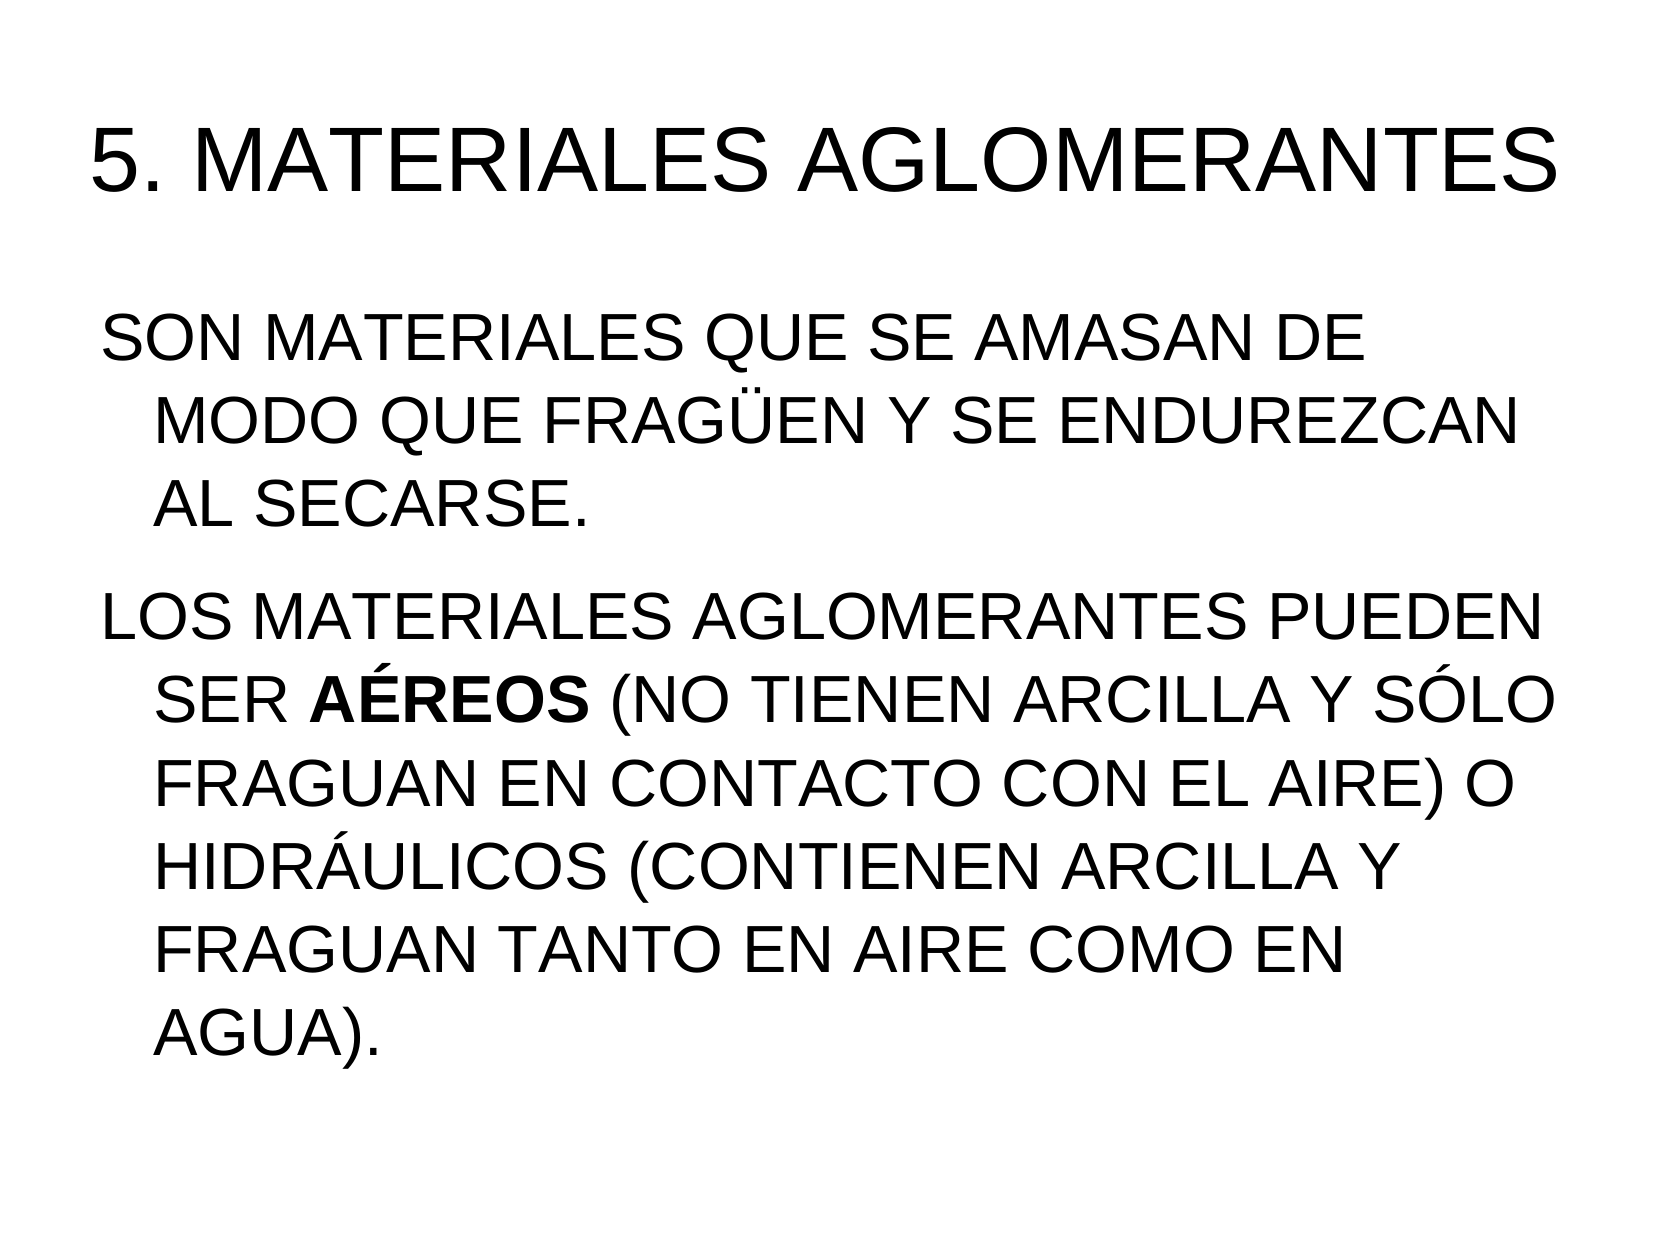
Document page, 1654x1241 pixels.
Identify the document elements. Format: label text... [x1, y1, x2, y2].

title 5. MATERIALES AGLOMERANTES [82, 56, 1571, 249]
list SON MATERIALES QUE SE AMASAN DE MODO QUE FRAGÜEN Y SE ENDUREZCAN AL SECARSE. LOS MATERIALES AGLOMERANTES PUEDEN SER AÉREOS (NO TIENEN ARCILLA Y SÓLO FRAGUAN EN CONTACTO CON EL AIRE) O HIDRÁULICOS (CONTIENEN ARCILLA Y FRAGUAN TANTO EN AIRE COMO EN AGUA). [82, 290, 1571, 1109]
